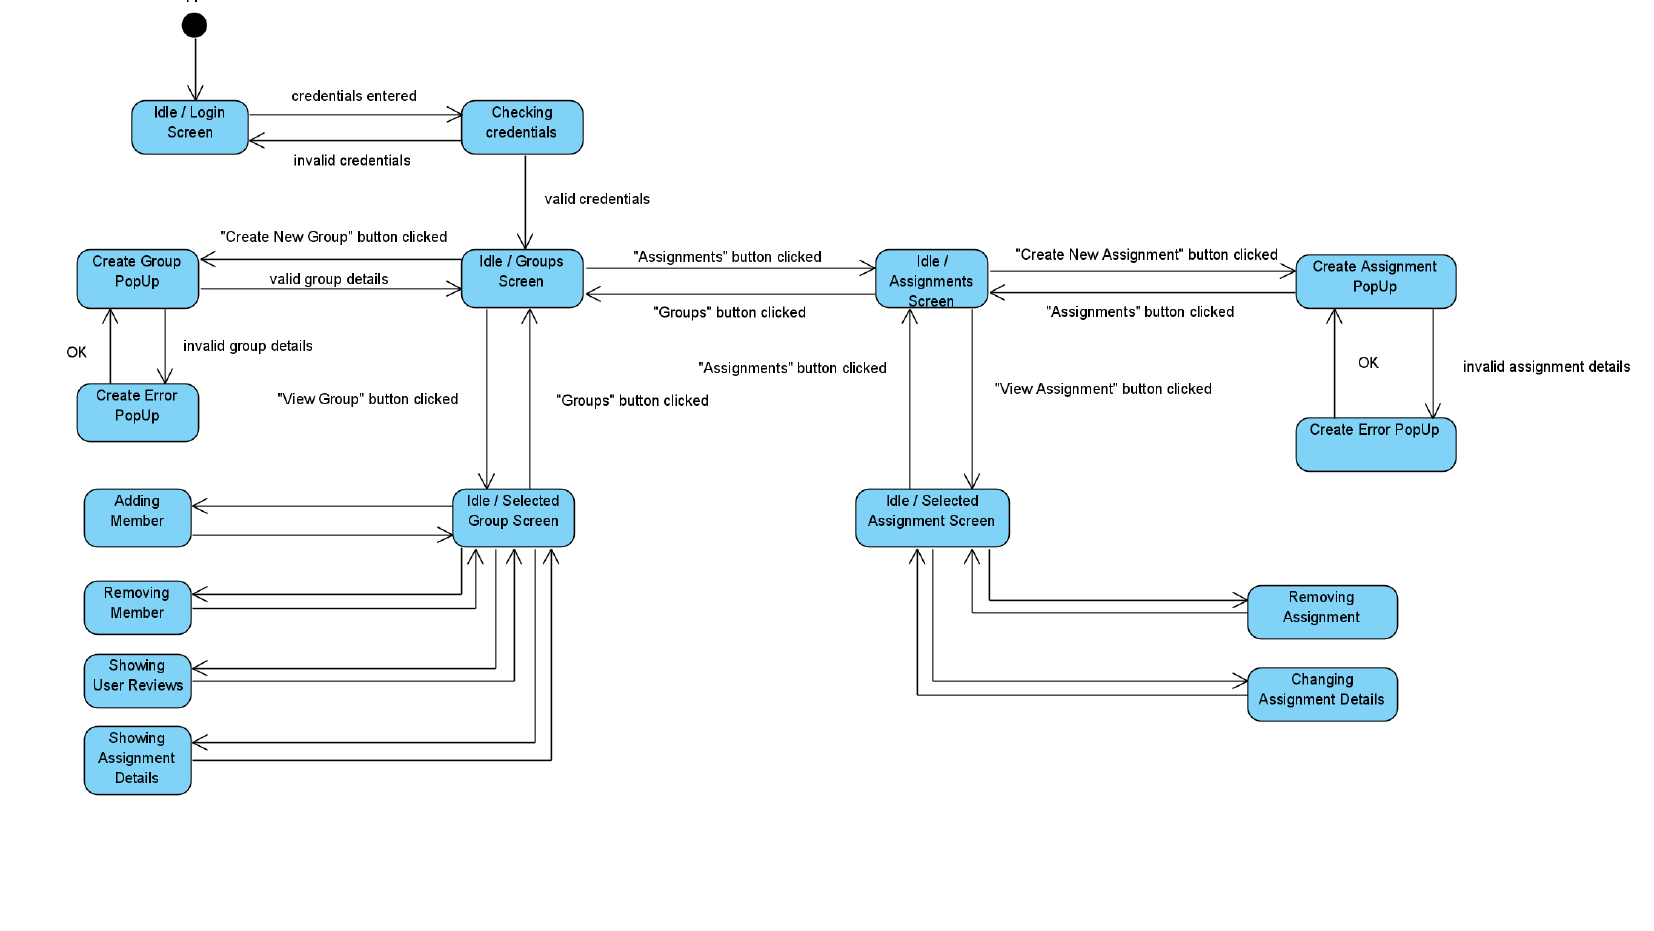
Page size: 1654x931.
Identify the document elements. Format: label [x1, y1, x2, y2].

picture [0, 0, 1654, 822]
